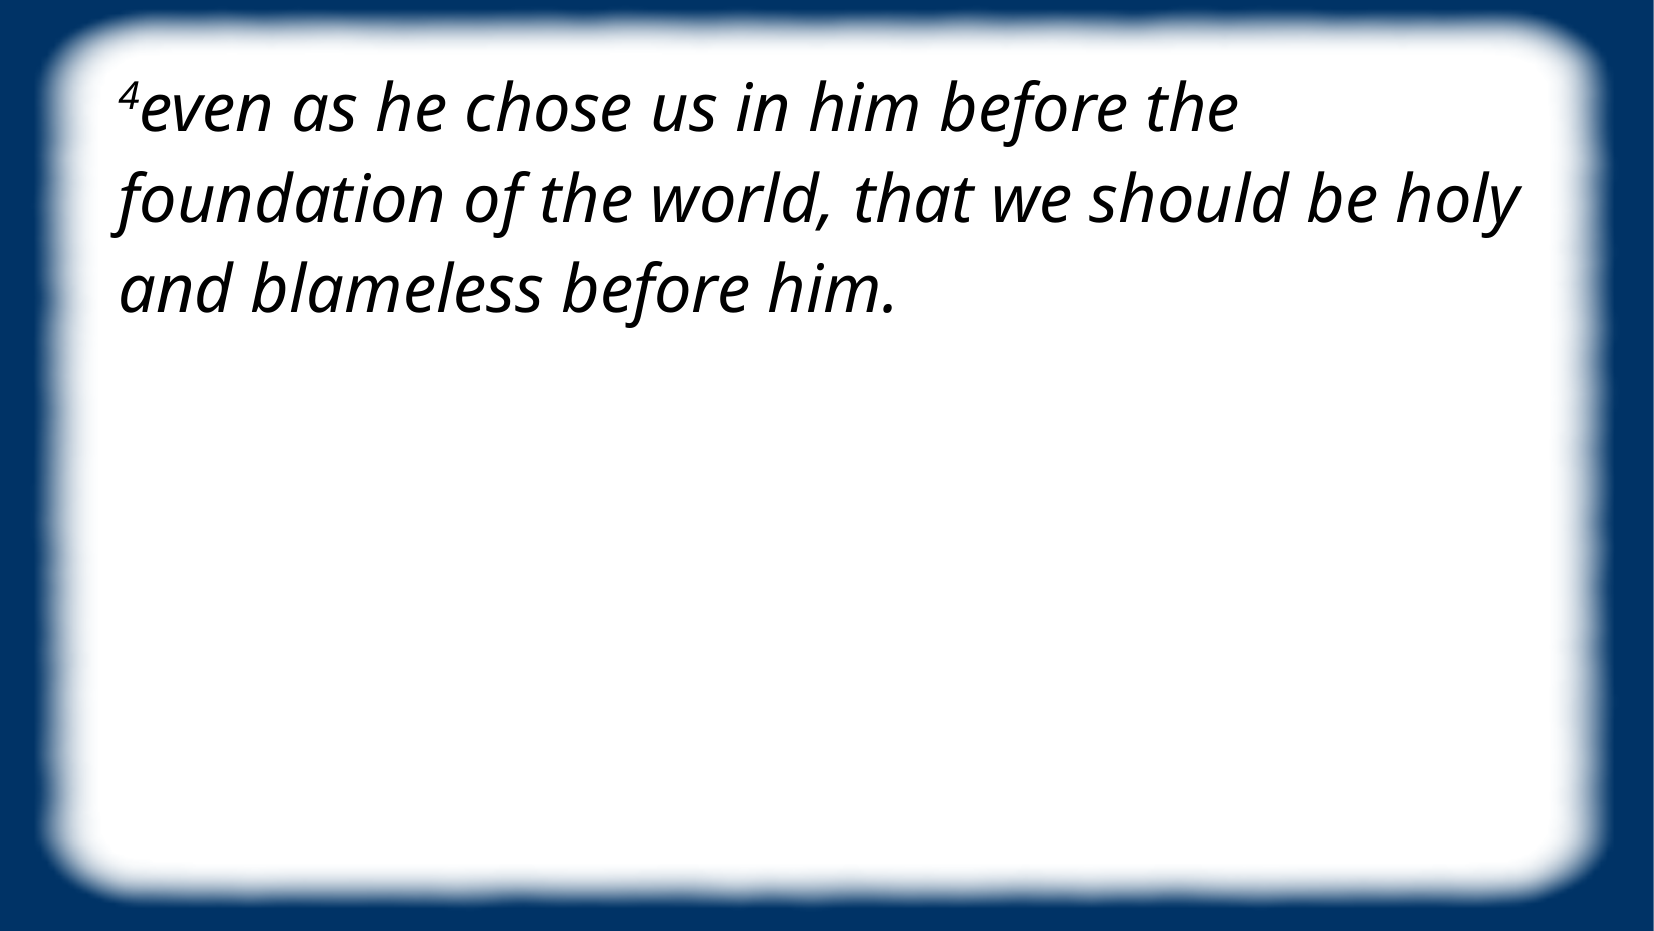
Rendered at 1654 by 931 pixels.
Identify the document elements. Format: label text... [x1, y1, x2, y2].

picture [0, 0, 1654, 931]
text_box 4even as he chose us in him before the foundation of the world, that we should be holy and blameless before him. [103, 52, 1546, 346]
